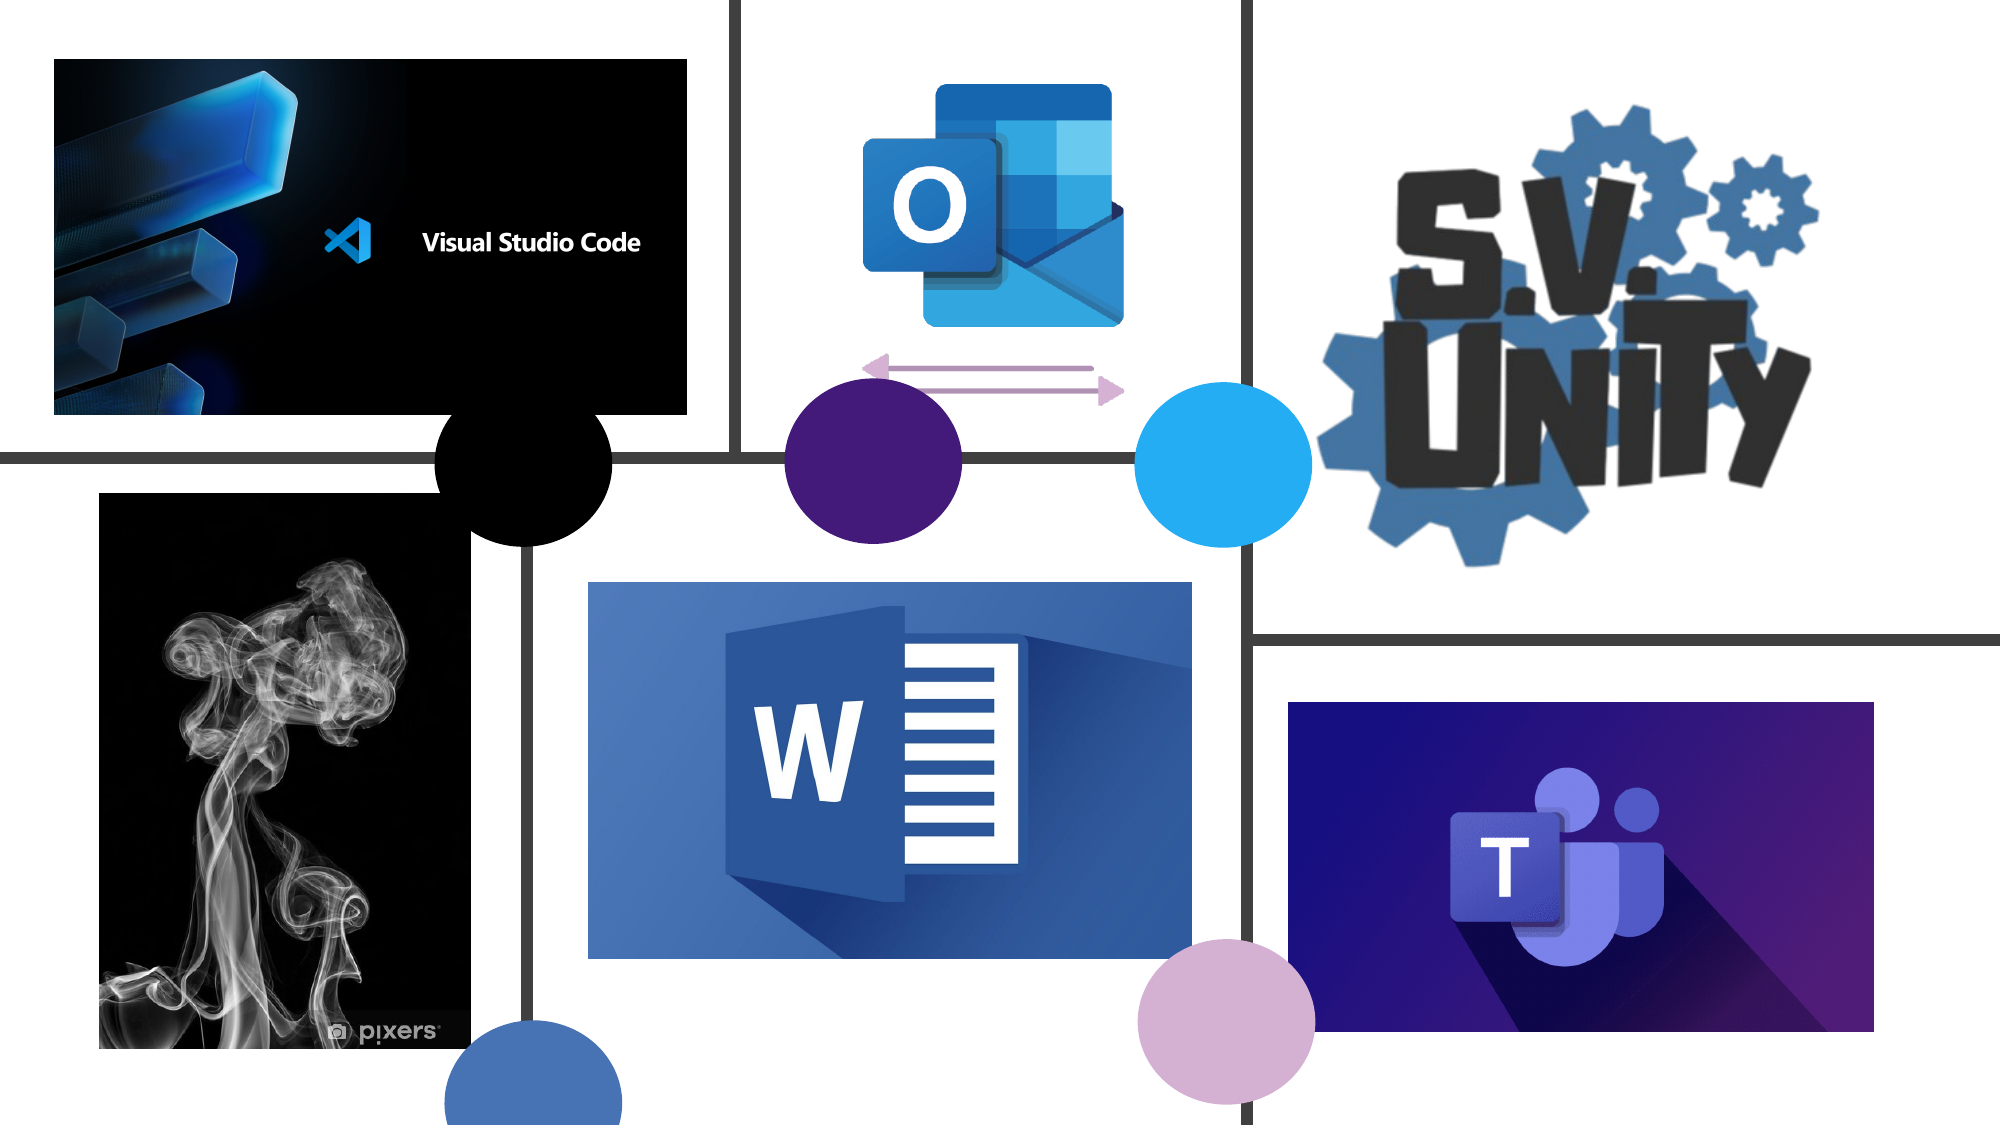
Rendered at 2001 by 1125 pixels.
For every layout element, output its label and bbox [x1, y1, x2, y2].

picture [588, 582, 1192, 960]
picture [1288, 702, 1874, 1032]
text_box [0, 0, 2000, 1125]
picture [1308, 52, 1854, 597]
picture [99, 493, 471, 1049]
picture [807, 51, 1179, 423]
picture [54, 59, 687, 416]
